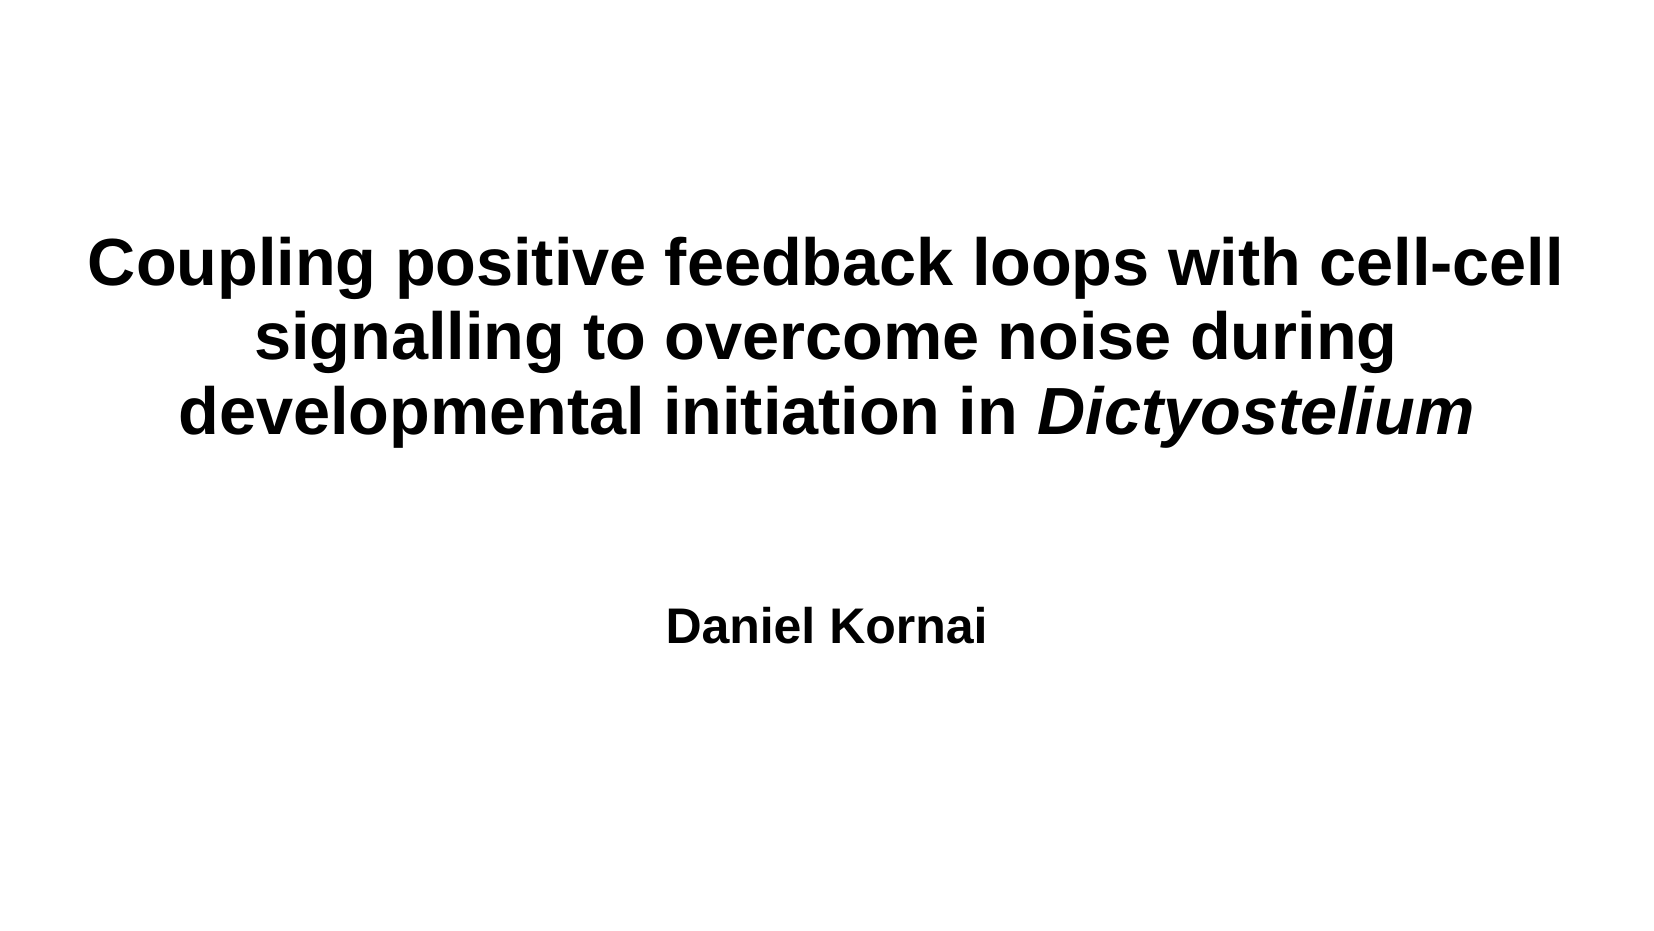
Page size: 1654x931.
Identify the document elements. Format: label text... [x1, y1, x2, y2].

title Coupling positive feedback loops with cell-cell signalling to overcome noise during developmental initiation in Dictyostelium Daniel Kornai [82, 224, 1571, 655]
